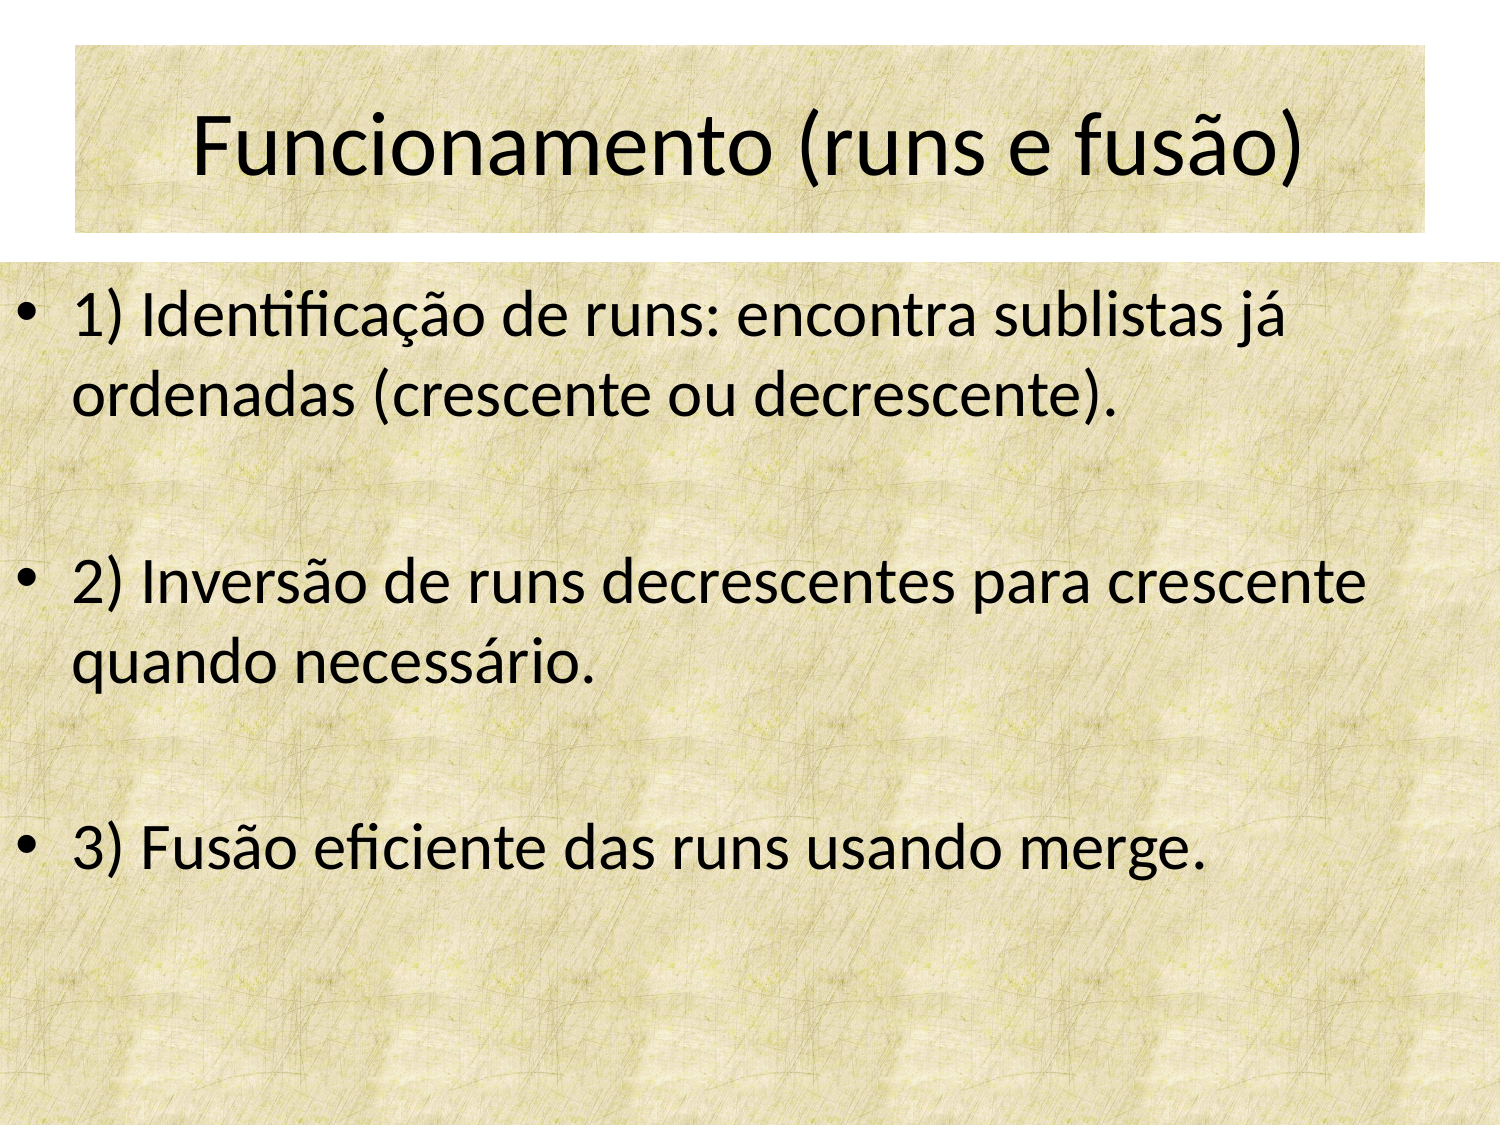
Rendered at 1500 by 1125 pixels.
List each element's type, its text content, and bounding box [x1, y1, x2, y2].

list 1) Identificação de runs: encontra sublistas já ordenadas (crescente ou decrescente). 2) Inversão de runs decrescentes para crescente quando necessário. 3) Fusão eficiente das runs usando merge. [0, 262, 1500, 1125]
title Funcionamento (runs e fusão) [75, 45, 1425, 233]
